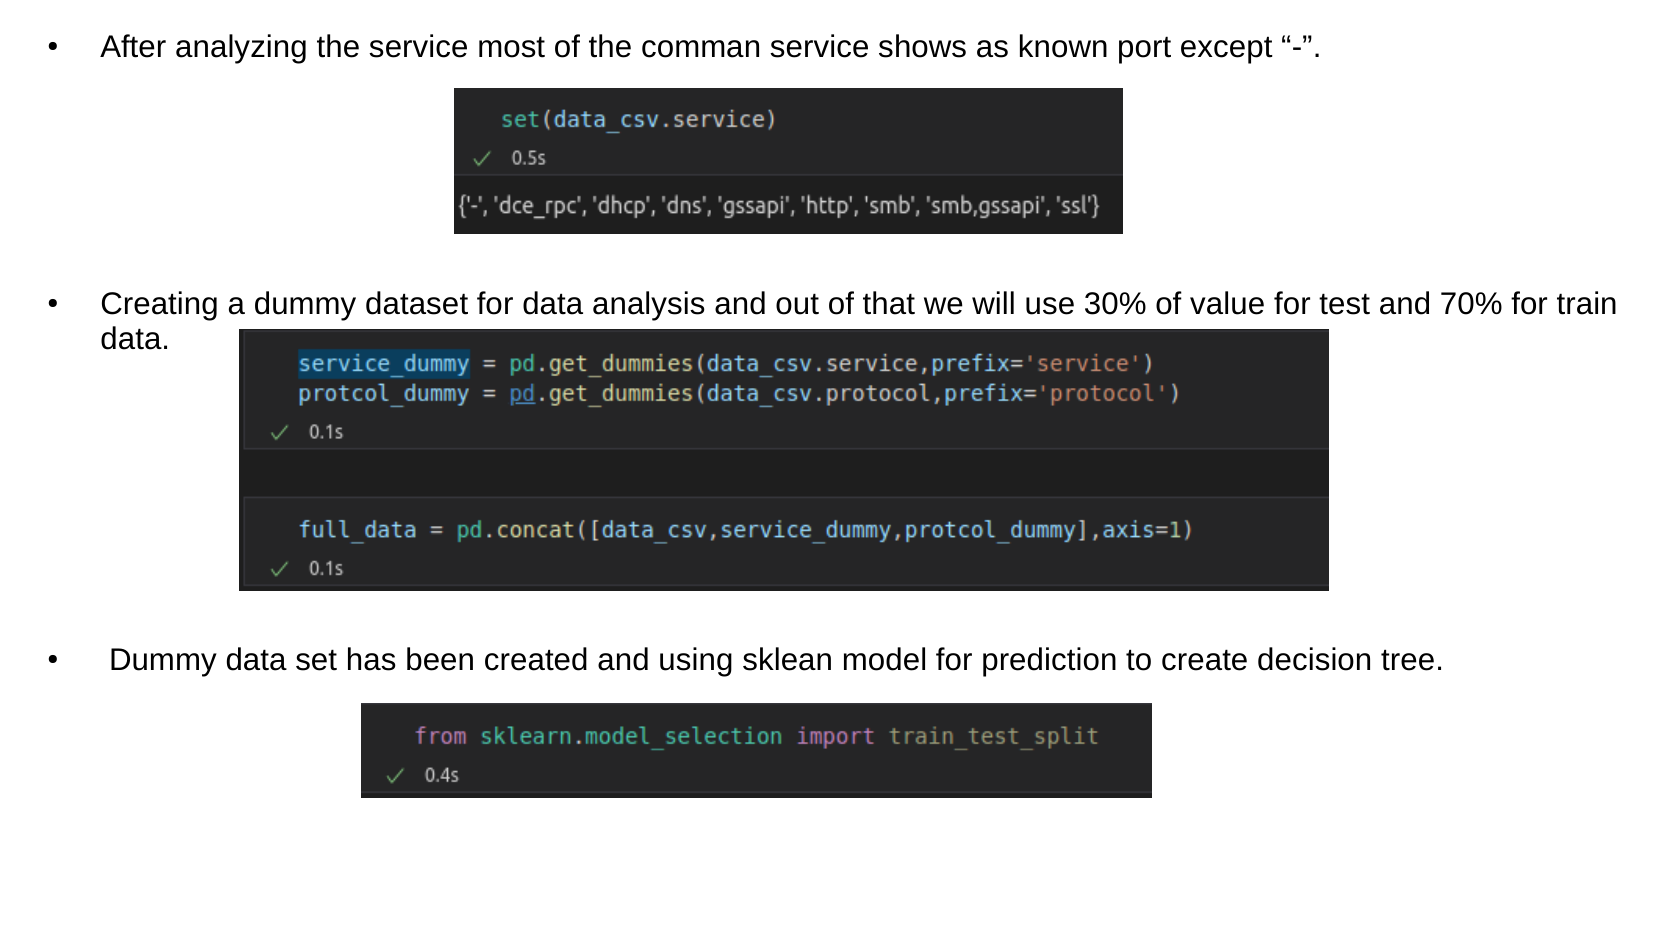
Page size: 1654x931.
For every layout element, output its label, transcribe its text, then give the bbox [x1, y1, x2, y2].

picture [454, 88, 1123, 234]
list After analyzing the service most of the comman service shows as known port except “-”. Creating a dummy dataset for data analysis and out of that we will use 30% of value for test and 70% for train data. Dummy data set has been created and using sklean model for prediction to create decision tree. [29, 29, 1625, 916]
picture [361, 703, 1152, 798]
picture [239, 329, 1329, 591]
